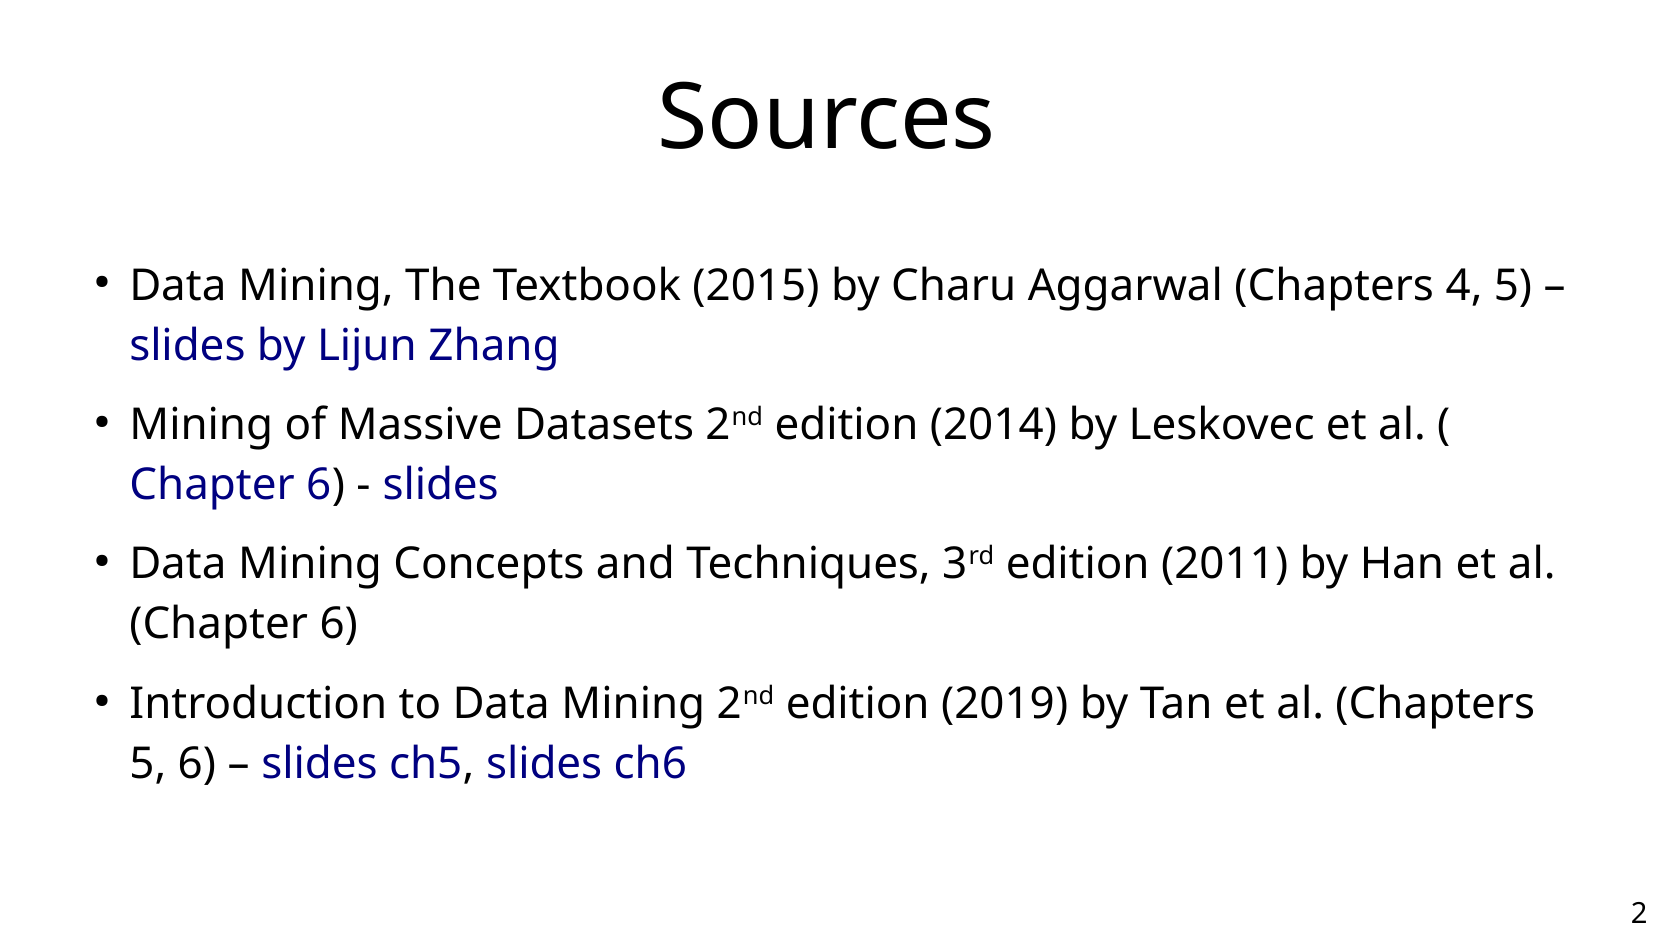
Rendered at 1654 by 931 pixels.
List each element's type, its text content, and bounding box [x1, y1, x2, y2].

list Data Mining, The Textbook (2015) by Charu Aggarwal (Chapters 4, 5) – slides by Lijun Zhang Mining of Massive Datasets 2nd edition (2014) by Leskovec et al. (Chapter 6) - slides Data Mining Concepts and Techniques, 3rd edition (2011) by Han et al. (Chapter 6) Introduction to Data Mining 2nd edition (2019) by Tan et al. (Chapters 5, 6) – slides ch5, slides ch6 [82, 253, 1571, 793]
title Sources [82, 1, 1571, 226]
